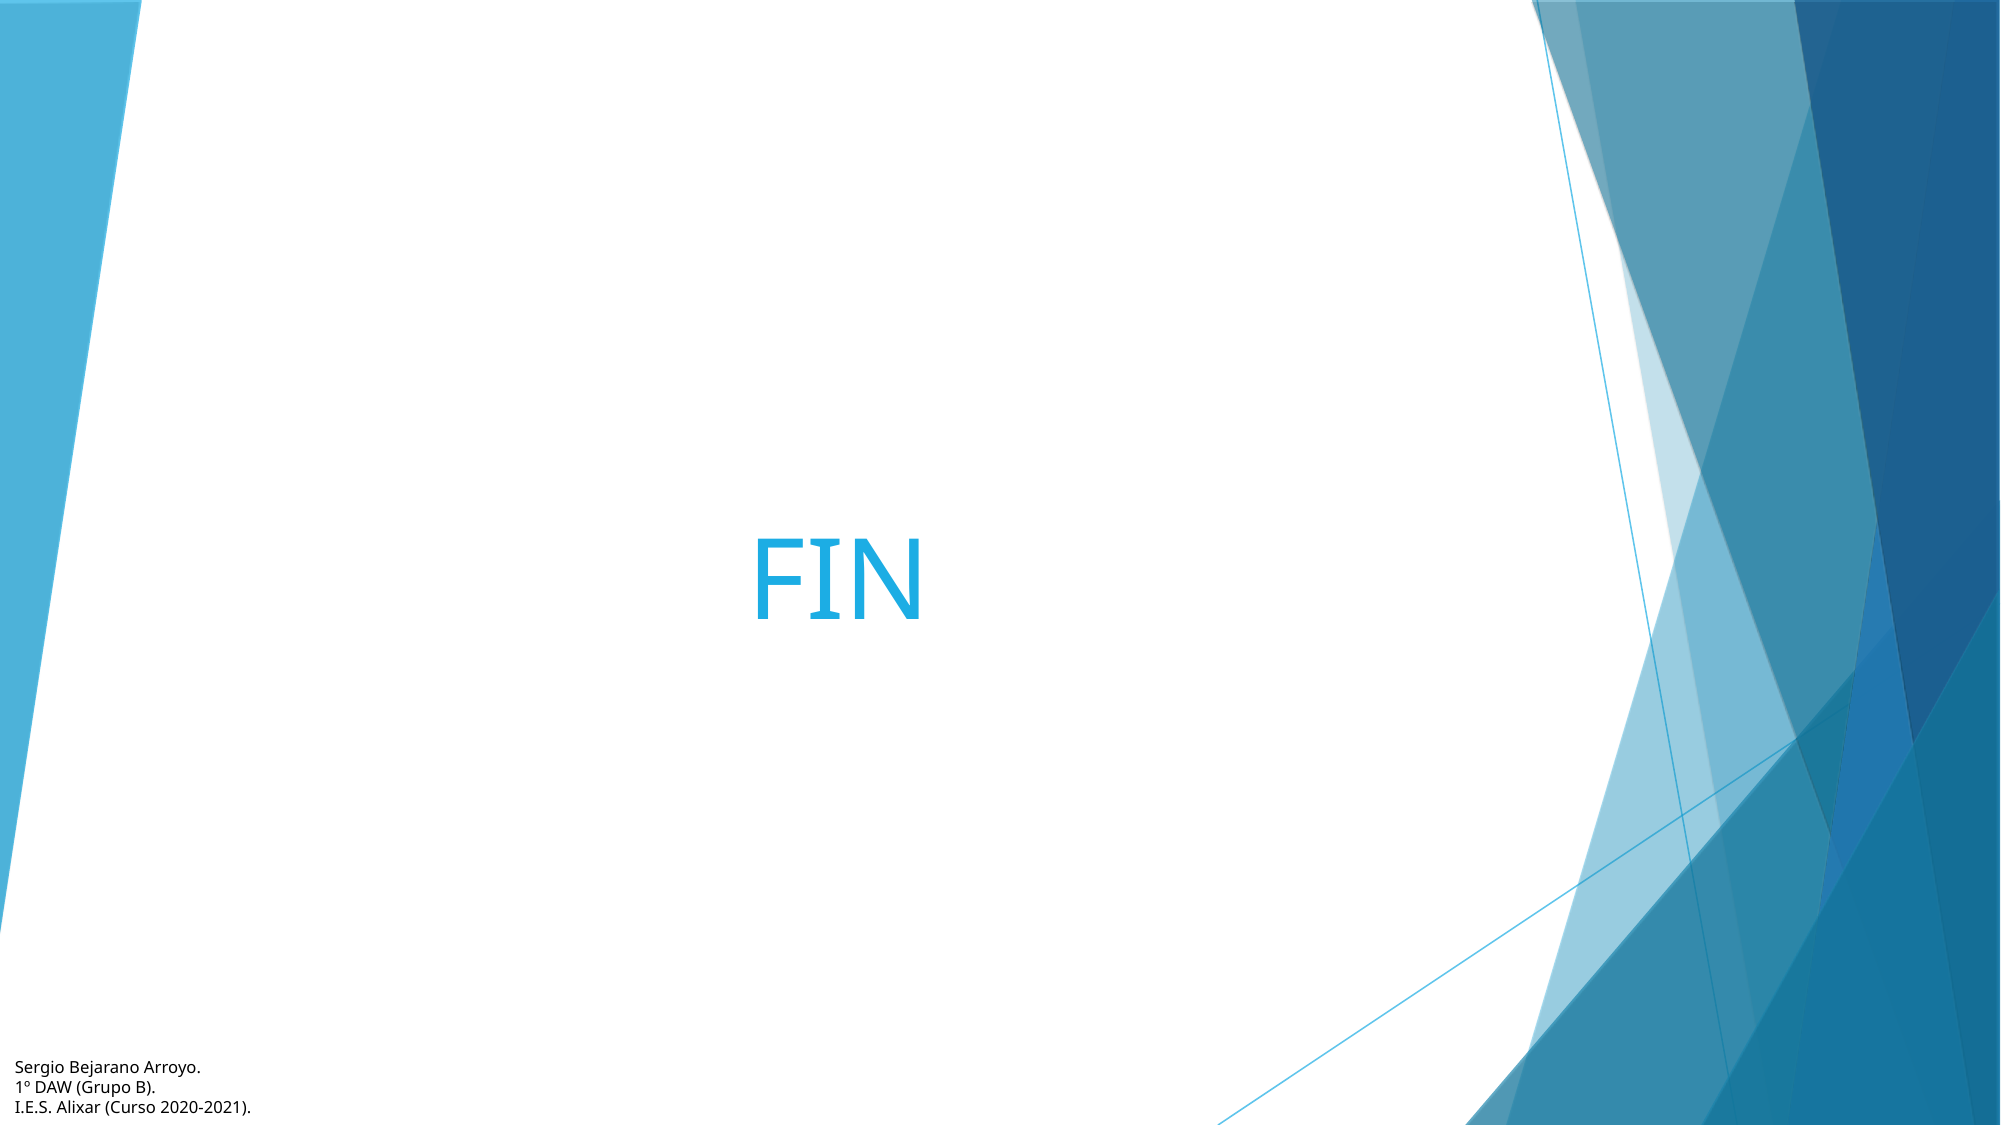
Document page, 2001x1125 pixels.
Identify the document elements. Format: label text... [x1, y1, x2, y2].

title FIN [201, 379, 1476, 650]
text_box Sergio Bejarano Arroyo. 1º DAW (Grupo B). I.E.S. Alixar (Curso 2020-2021). [0, 1049, 272, 1124]
